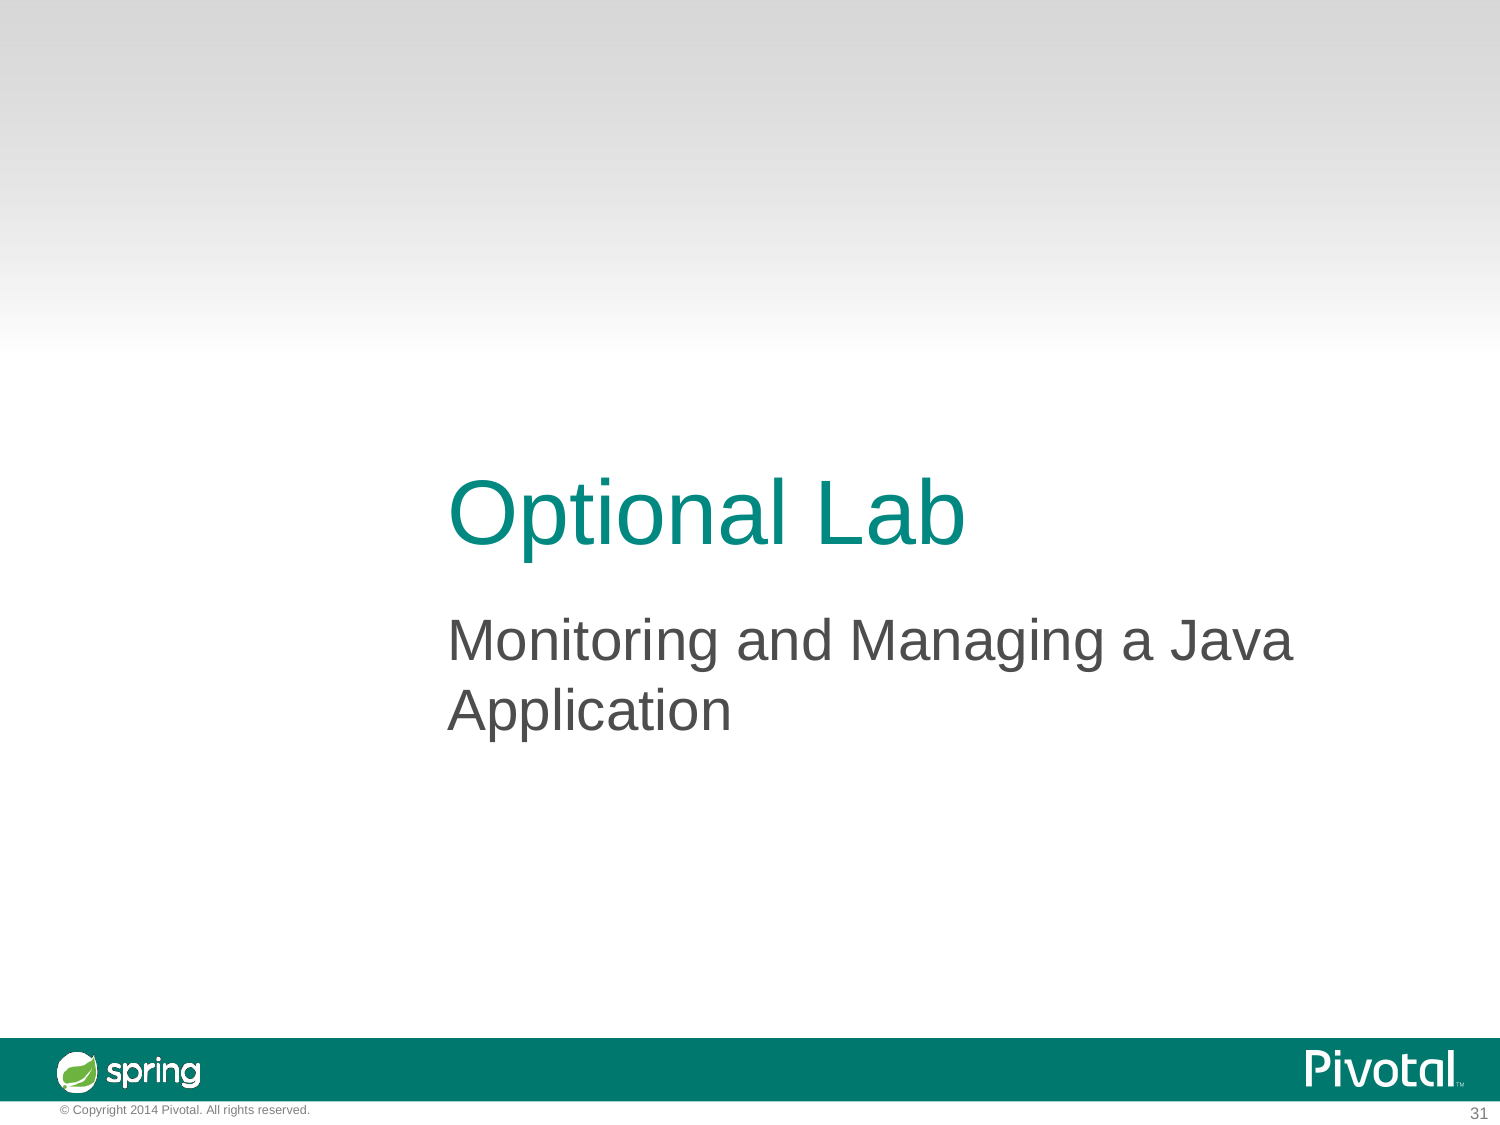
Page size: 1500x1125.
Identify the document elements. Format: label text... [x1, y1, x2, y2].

text_box Monitoring and Managing a Java Application [447, 602, 1440, 914]
picture [1306, 1050, 1464, 1087]
picture [32, 1041, 210, 1103]
title Optional Lab [447, 462, 1440, 565]
